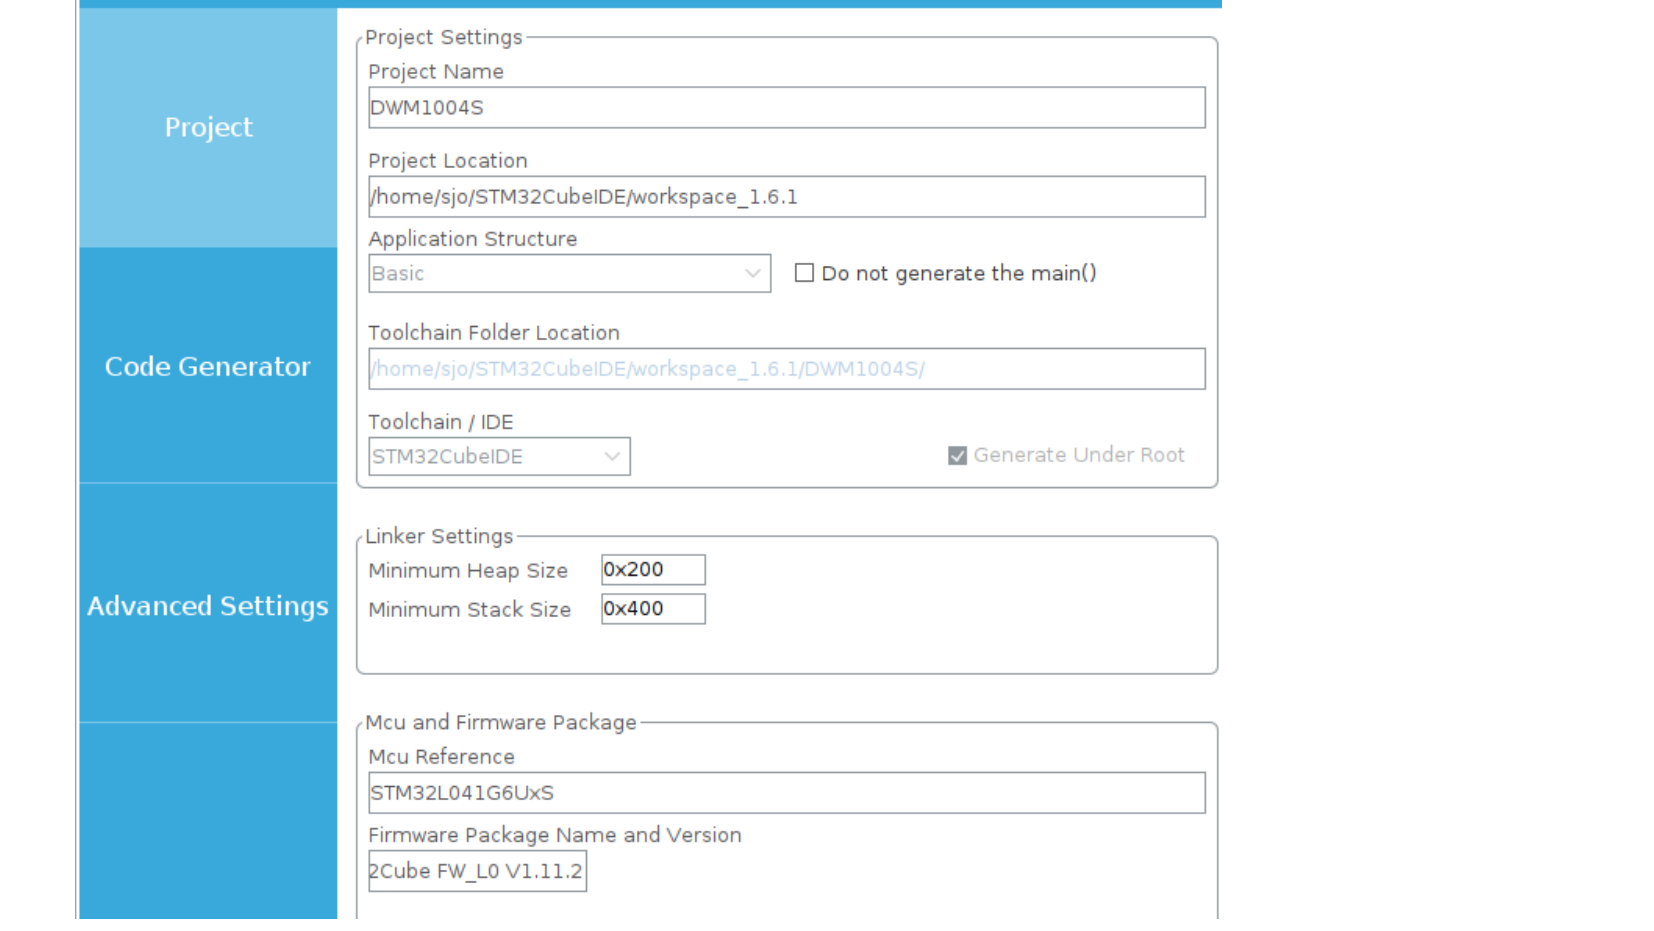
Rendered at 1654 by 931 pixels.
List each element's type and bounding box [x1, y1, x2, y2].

picture [75, 0, 1222, 919]
